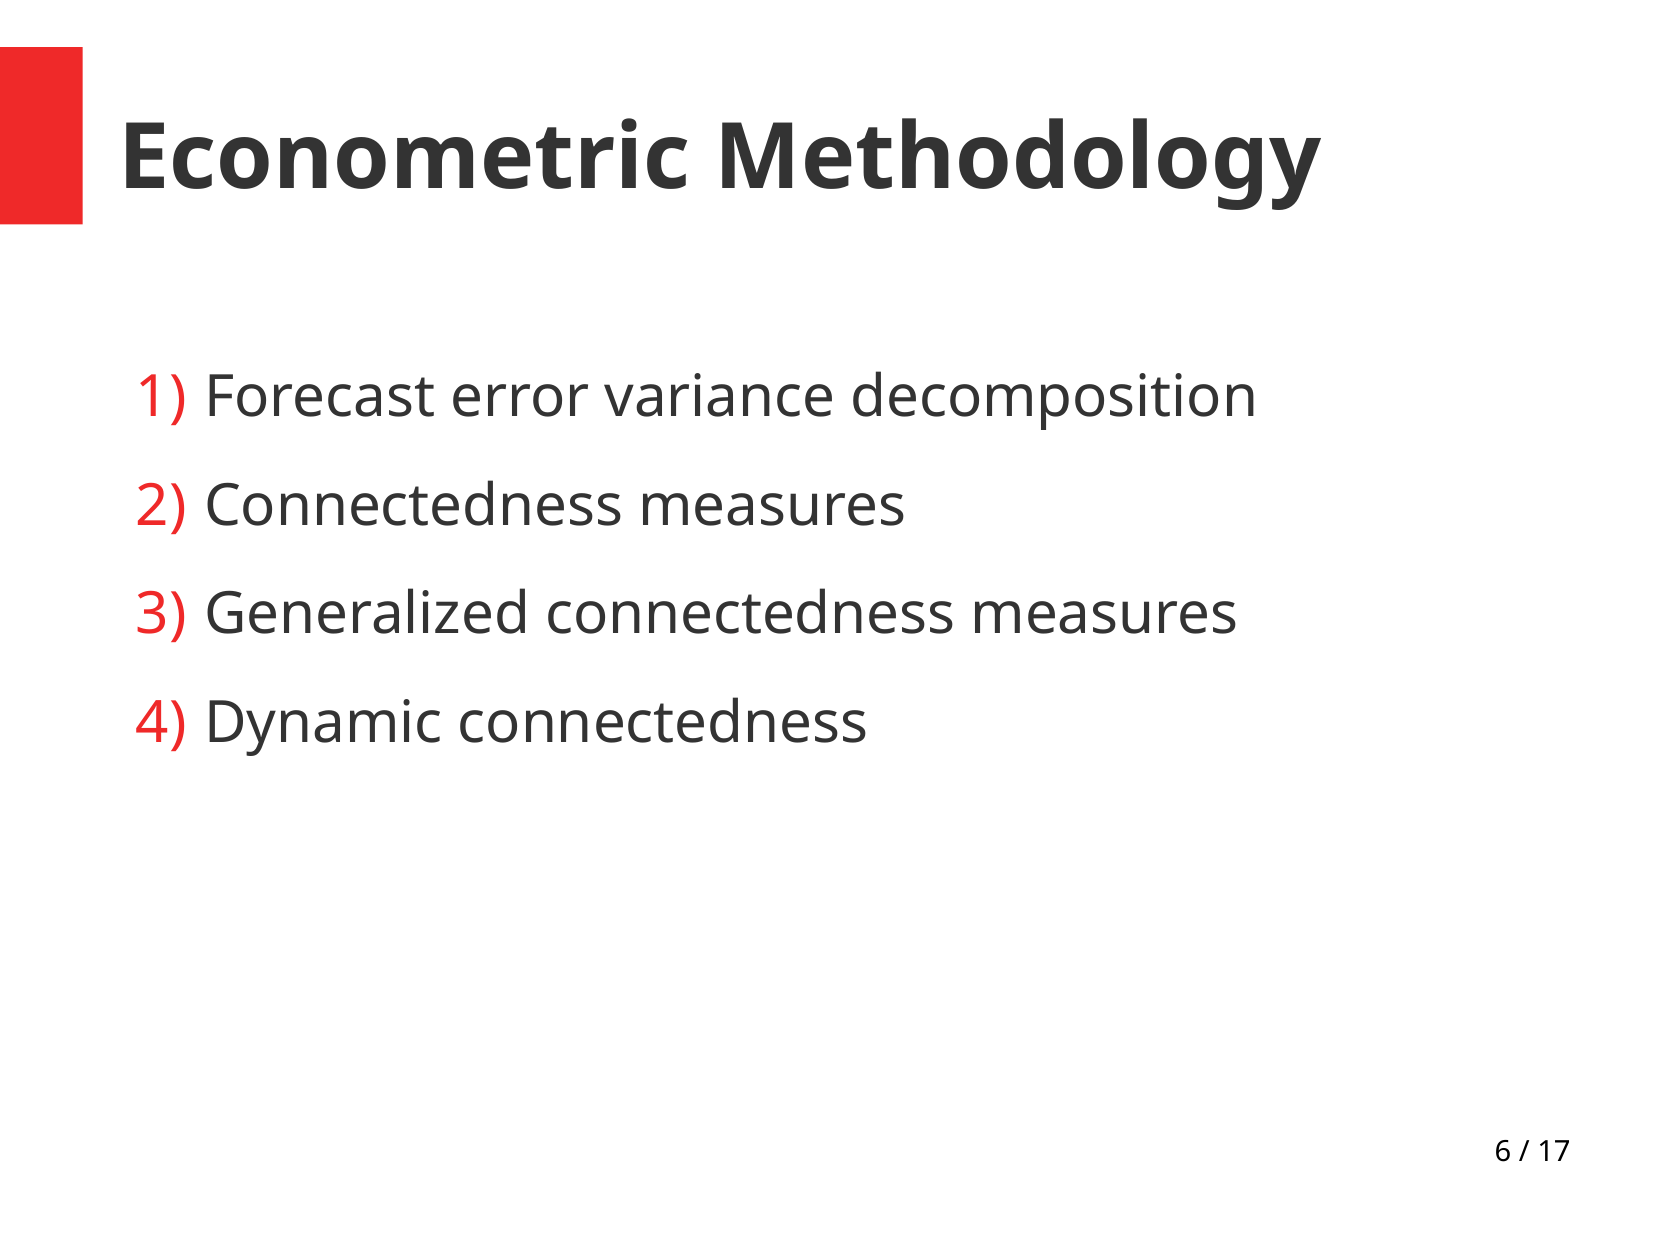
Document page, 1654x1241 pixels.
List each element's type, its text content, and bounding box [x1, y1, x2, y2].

list Forecast error variance decomposition Connectedness measures Generalized connectedness measures Dynamic connectedness [118, 354, 1536, 1074]
title Econometric Methodology [118, 49, 1571, 257]
